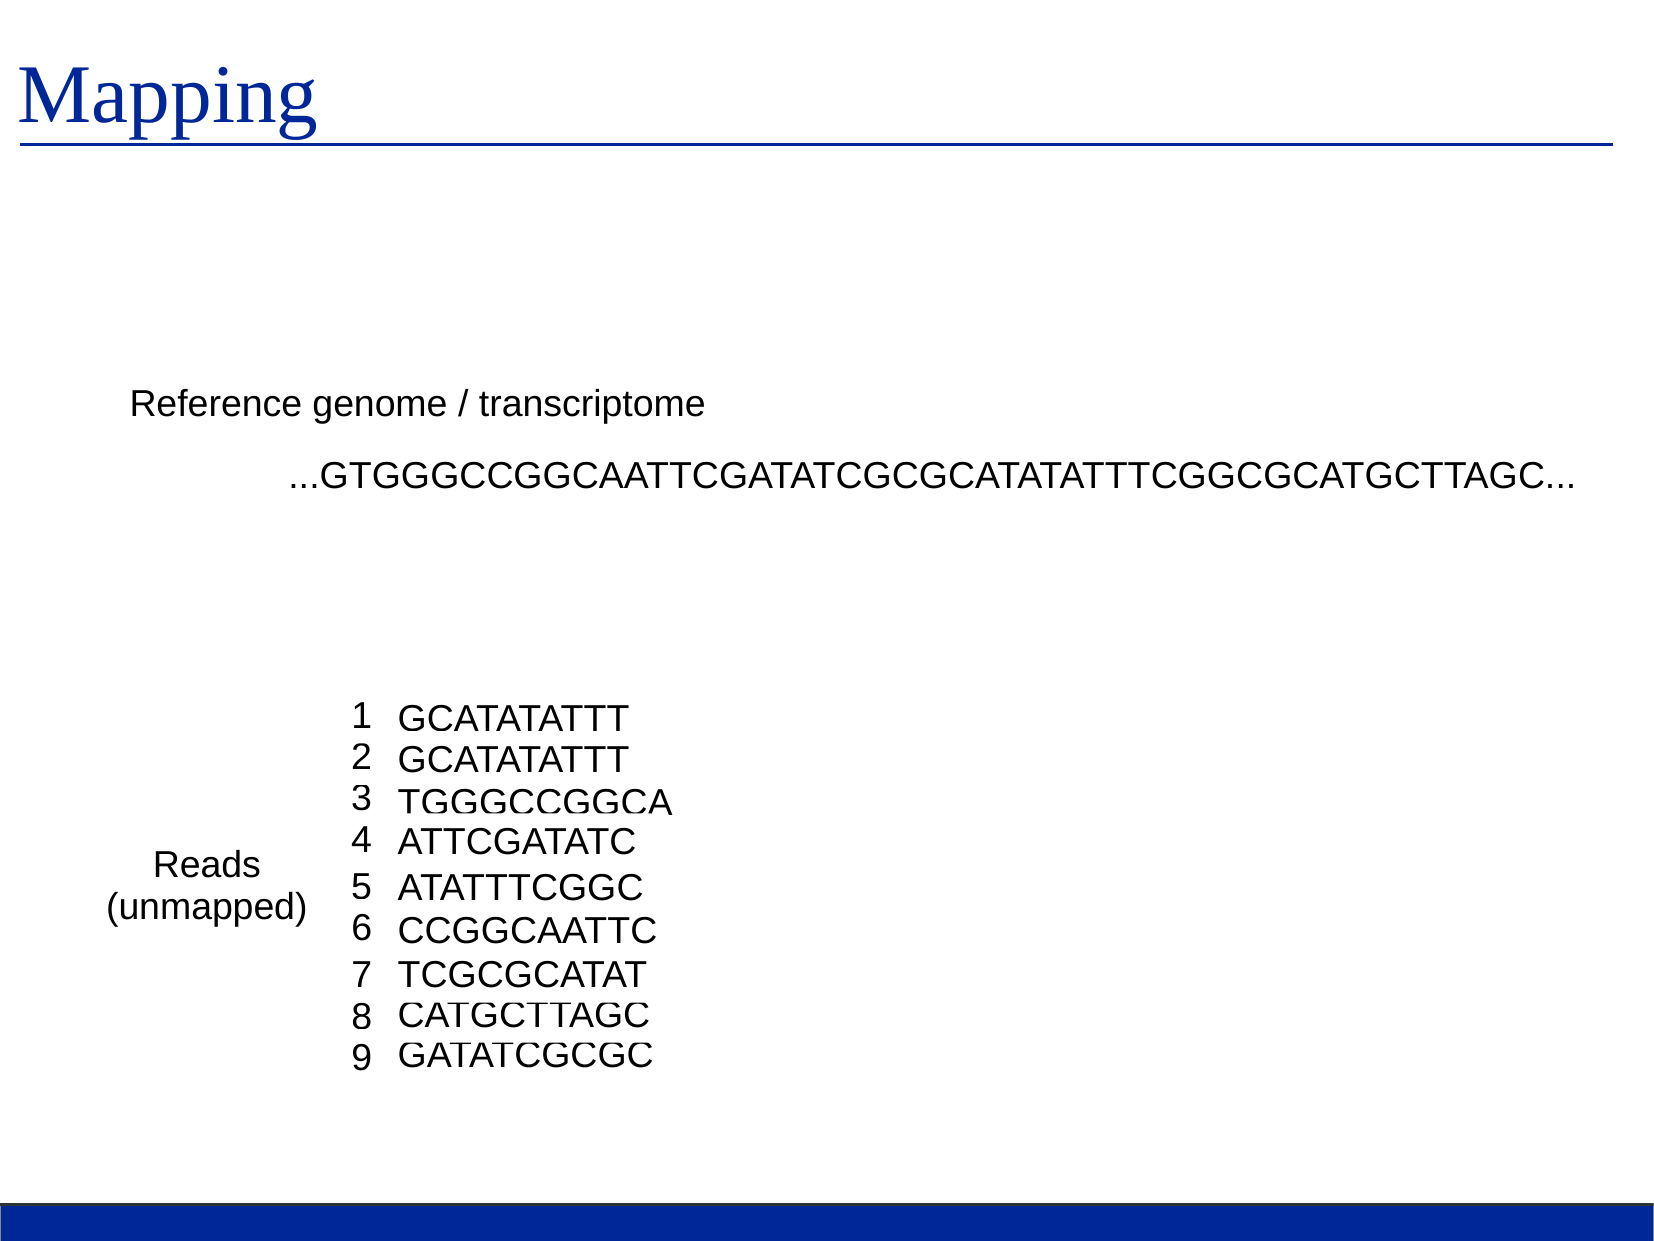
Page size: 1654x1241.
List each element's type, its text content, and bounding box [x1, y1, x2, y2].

text_box ATATTTCGGC [383, 858, 659, 916]
text_box 1 [336, 686, 387, 744]
text_box Reads (unmapped) [91, 835, 323, 935]
text_box 3 [336, 785, 383, 810]
text_box CATGCTTAGC [383, 985, 666, 1043]
text_box 6 [336, 899, 383, 946]
text_box GCATATATTT [383, 731, 645, 788]
text_box TGGGCCGGCA [383, 773, 713, 831]
text_box 4 [336, 810, 383, 857]
text_box 8 [336, 987, 383, 1029]
text_box 9 [336, 1029, 387, 1086]
text_box GATATCGCGC [383, 1026, 669, 1084]
text_box CCGGCAATTC [383, 901, 673, 959]
text_box Reference genome / transcriptome [114, 375, 721, 432]
text_box 7 [336, 946, 383, 987]
text_box ...GTGGGCCGGCAATTCGATATCGCGCATATATTTCGGCGCATGCTTAGC... [273, 447, 1593, 505]
text_box 2 [336, 744, 383, 785]
text_box GCATATATTT [383, 690, 645, 731]
title Mapping [17, 0, 1589, 198]
text_box 5 [336, 857, 383, 899]
text_box TCGCGCATAT [383, 945, 663, 1003]
text_box ATTCGATATC [383, 813, 652, 858]
